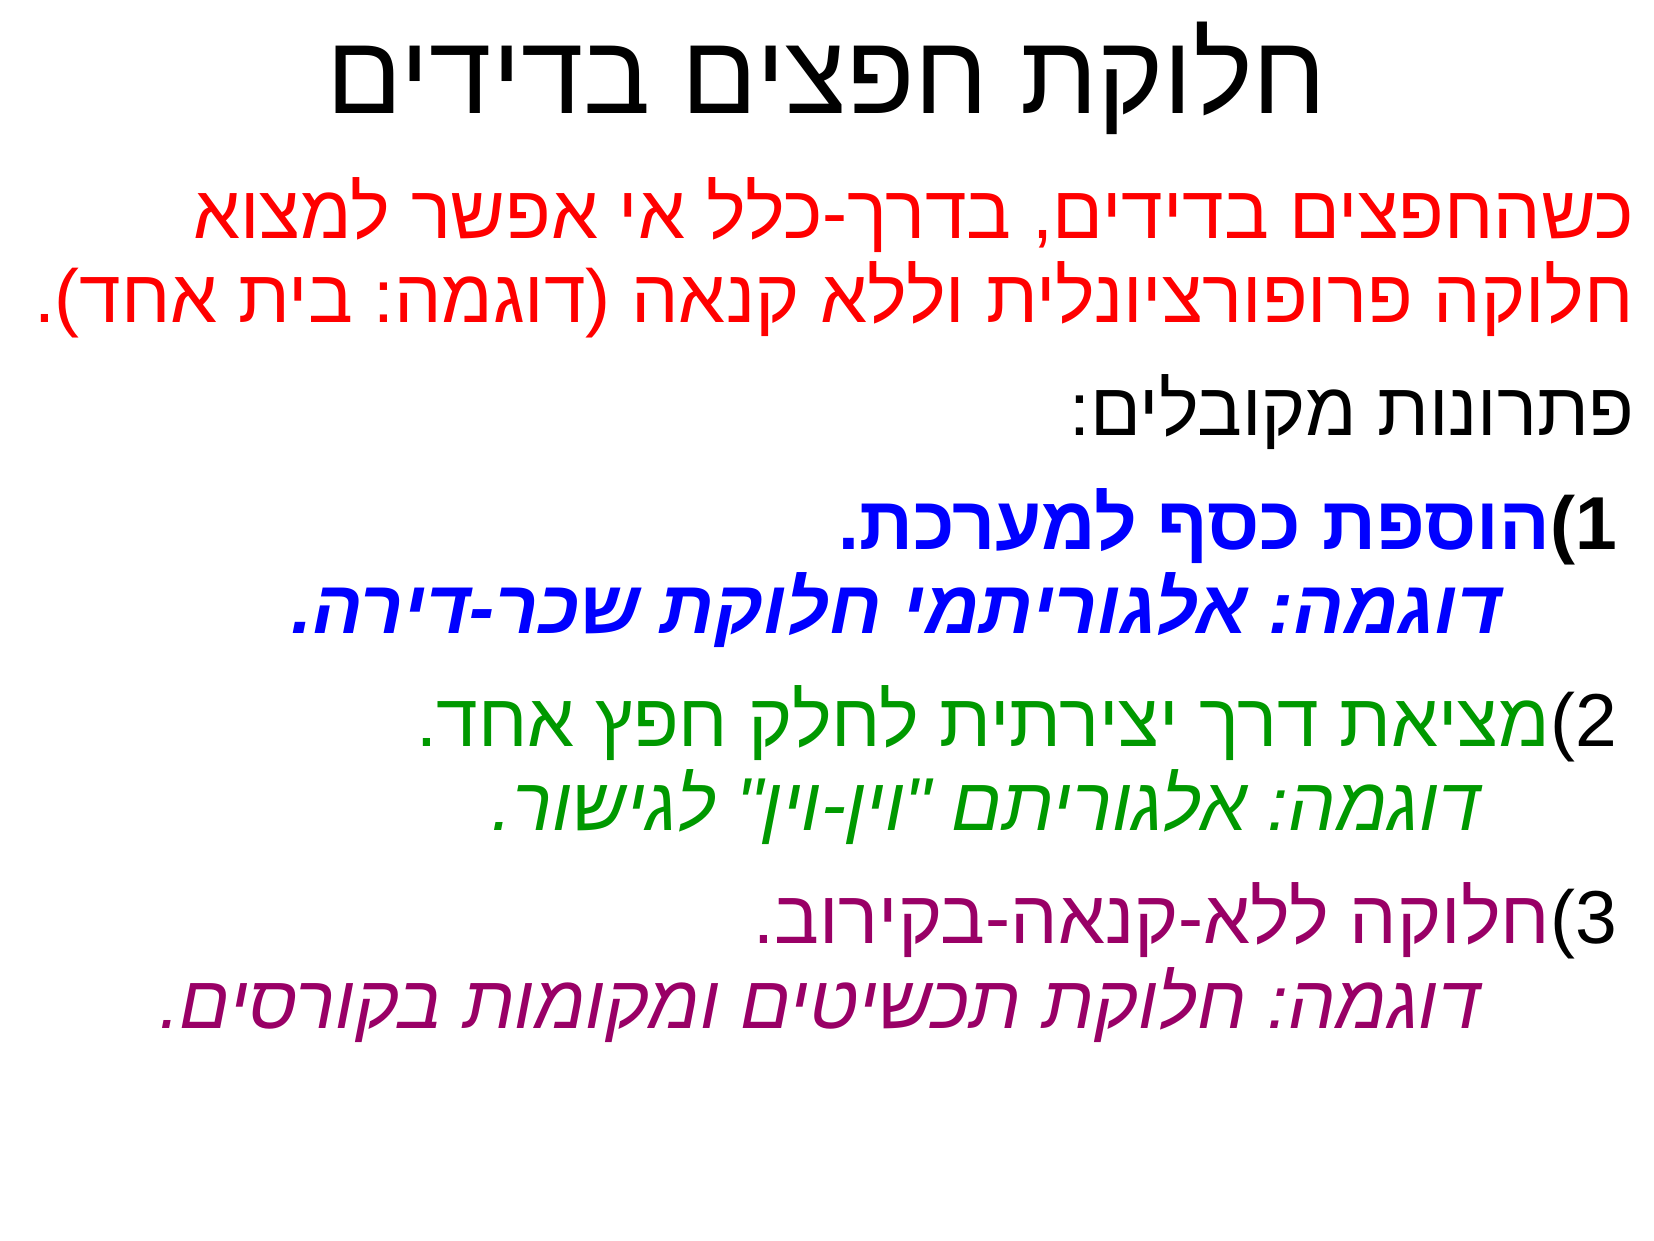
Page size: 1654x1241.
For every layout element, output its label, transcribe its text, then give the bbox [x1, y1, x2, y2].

title חלוקת חפצים בדידים [0, 0, 1654, 151]
list כשהחפצים בדידים, בדרך-כלל אי אפשר למצוא חלוקה פרופורציונלית וללא קנאה (דוגמה: בית אחד). פתרונות מקובלים: הוספת כסף למערכת. דוגמה: אלגוריתמי חלוקת שכר-דירה. מציאת דרך יצירתית לחלק חפץ אחד. דוגמה: אלגוריתם "וין-וין" לגישור. חלוקה ללא-קנאה-בקירוב. דוגמה: חלוקת תכשיטים ומקומות בקורסים. [30, 170, 1636, 991]
